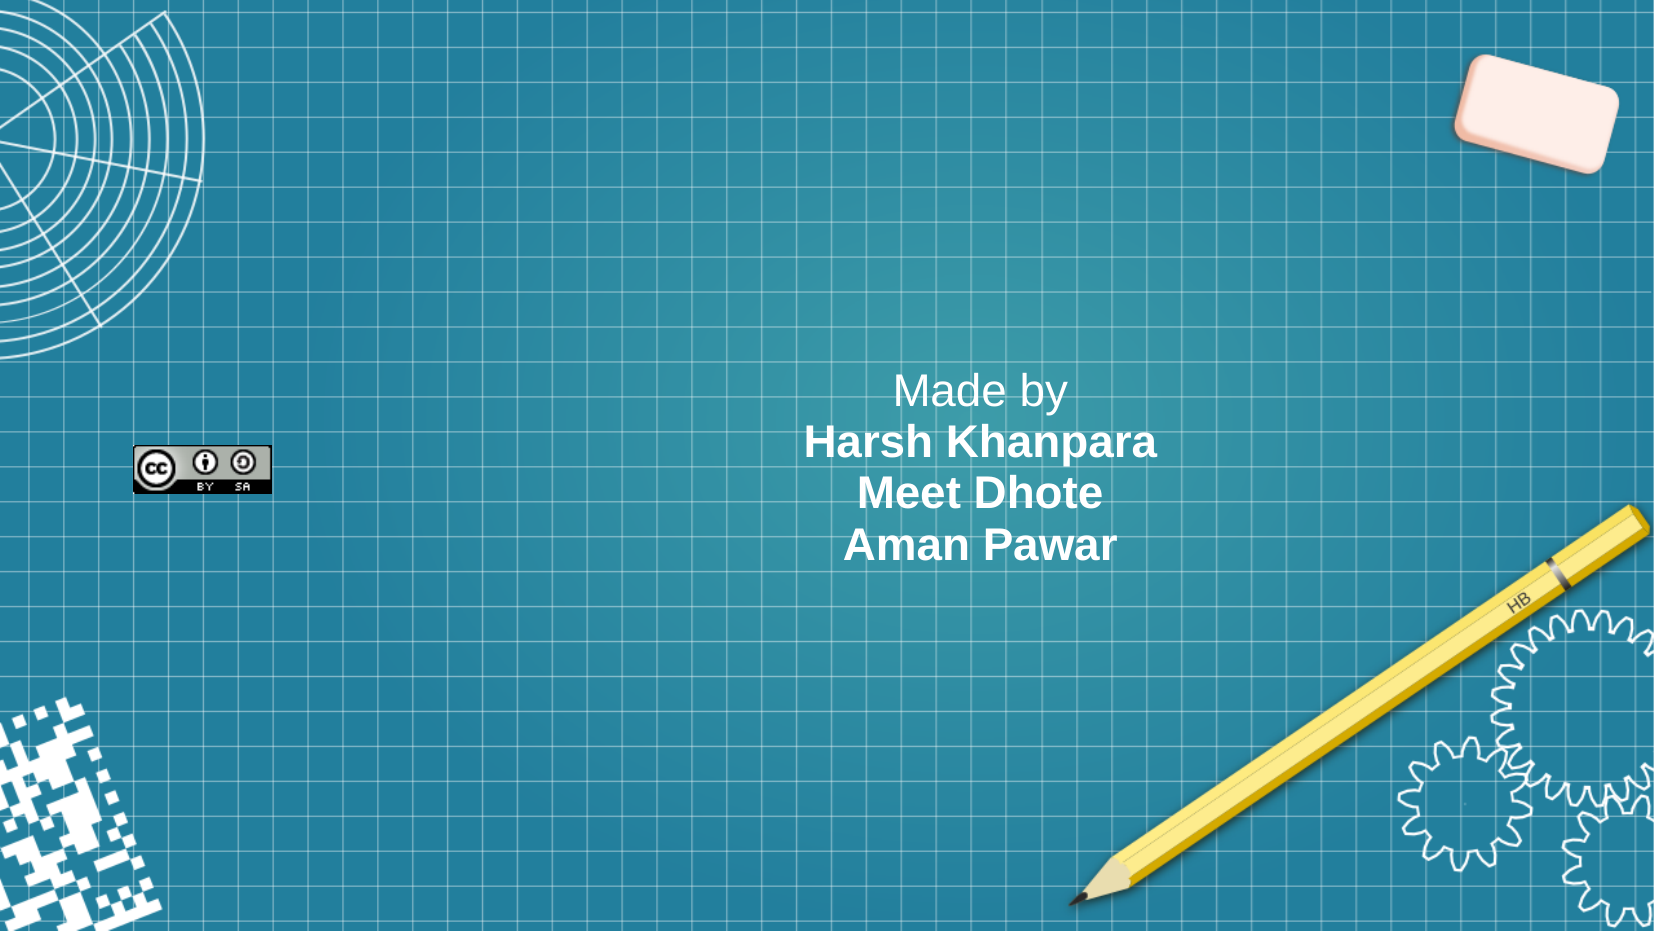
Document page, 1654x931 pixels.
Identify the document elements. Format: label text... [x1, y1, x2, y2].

picture [0, 0, 1654, 931]
title Made by Harsh Khanpara Meet Dhote Aman Pawar [389, 364, 1571, 571]
